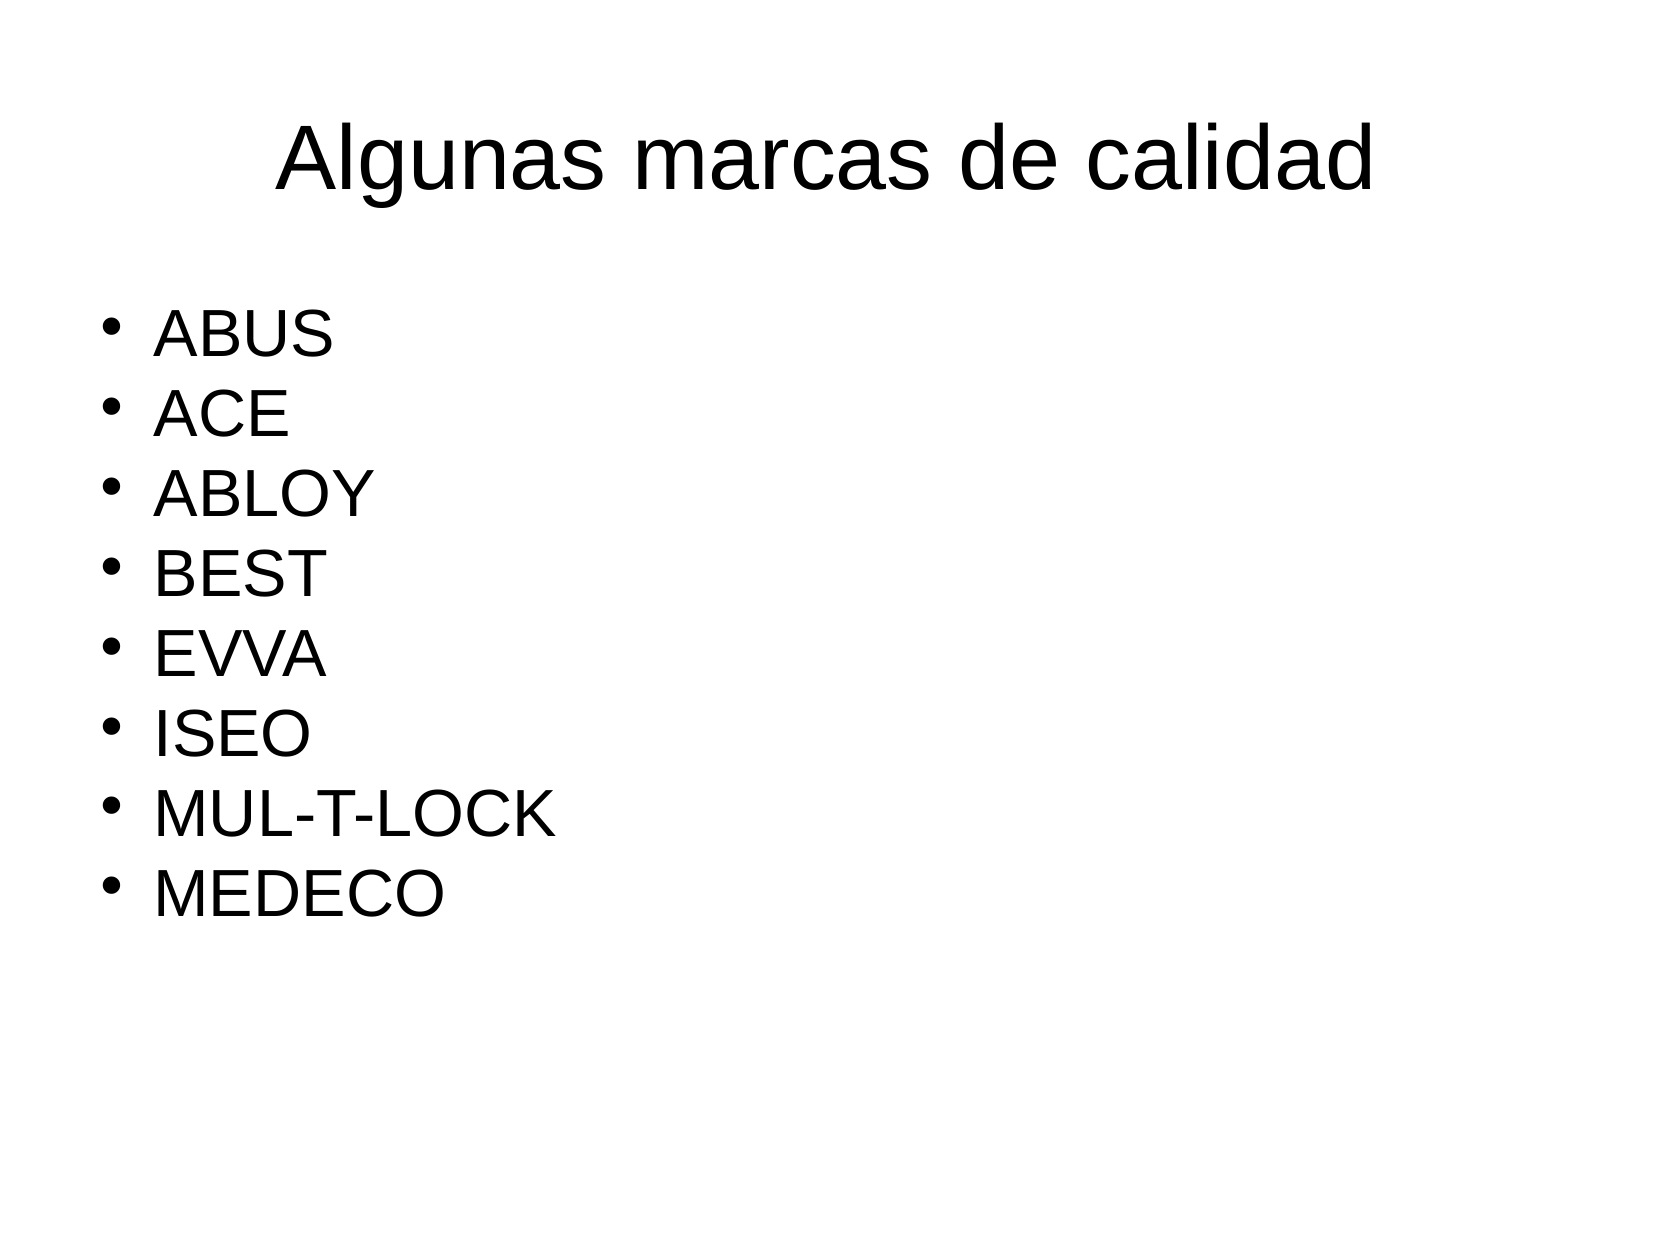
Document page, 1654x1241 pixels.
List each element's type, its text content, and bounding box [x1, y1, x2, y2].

text_box Algunas marcas de calidad [82, 49, 1571, 257]
text_box ABUS ACE ABLOY BEST EVVA ISEO MUL-T-LOCK MEDECO [82, 290, 1571, 1010]
